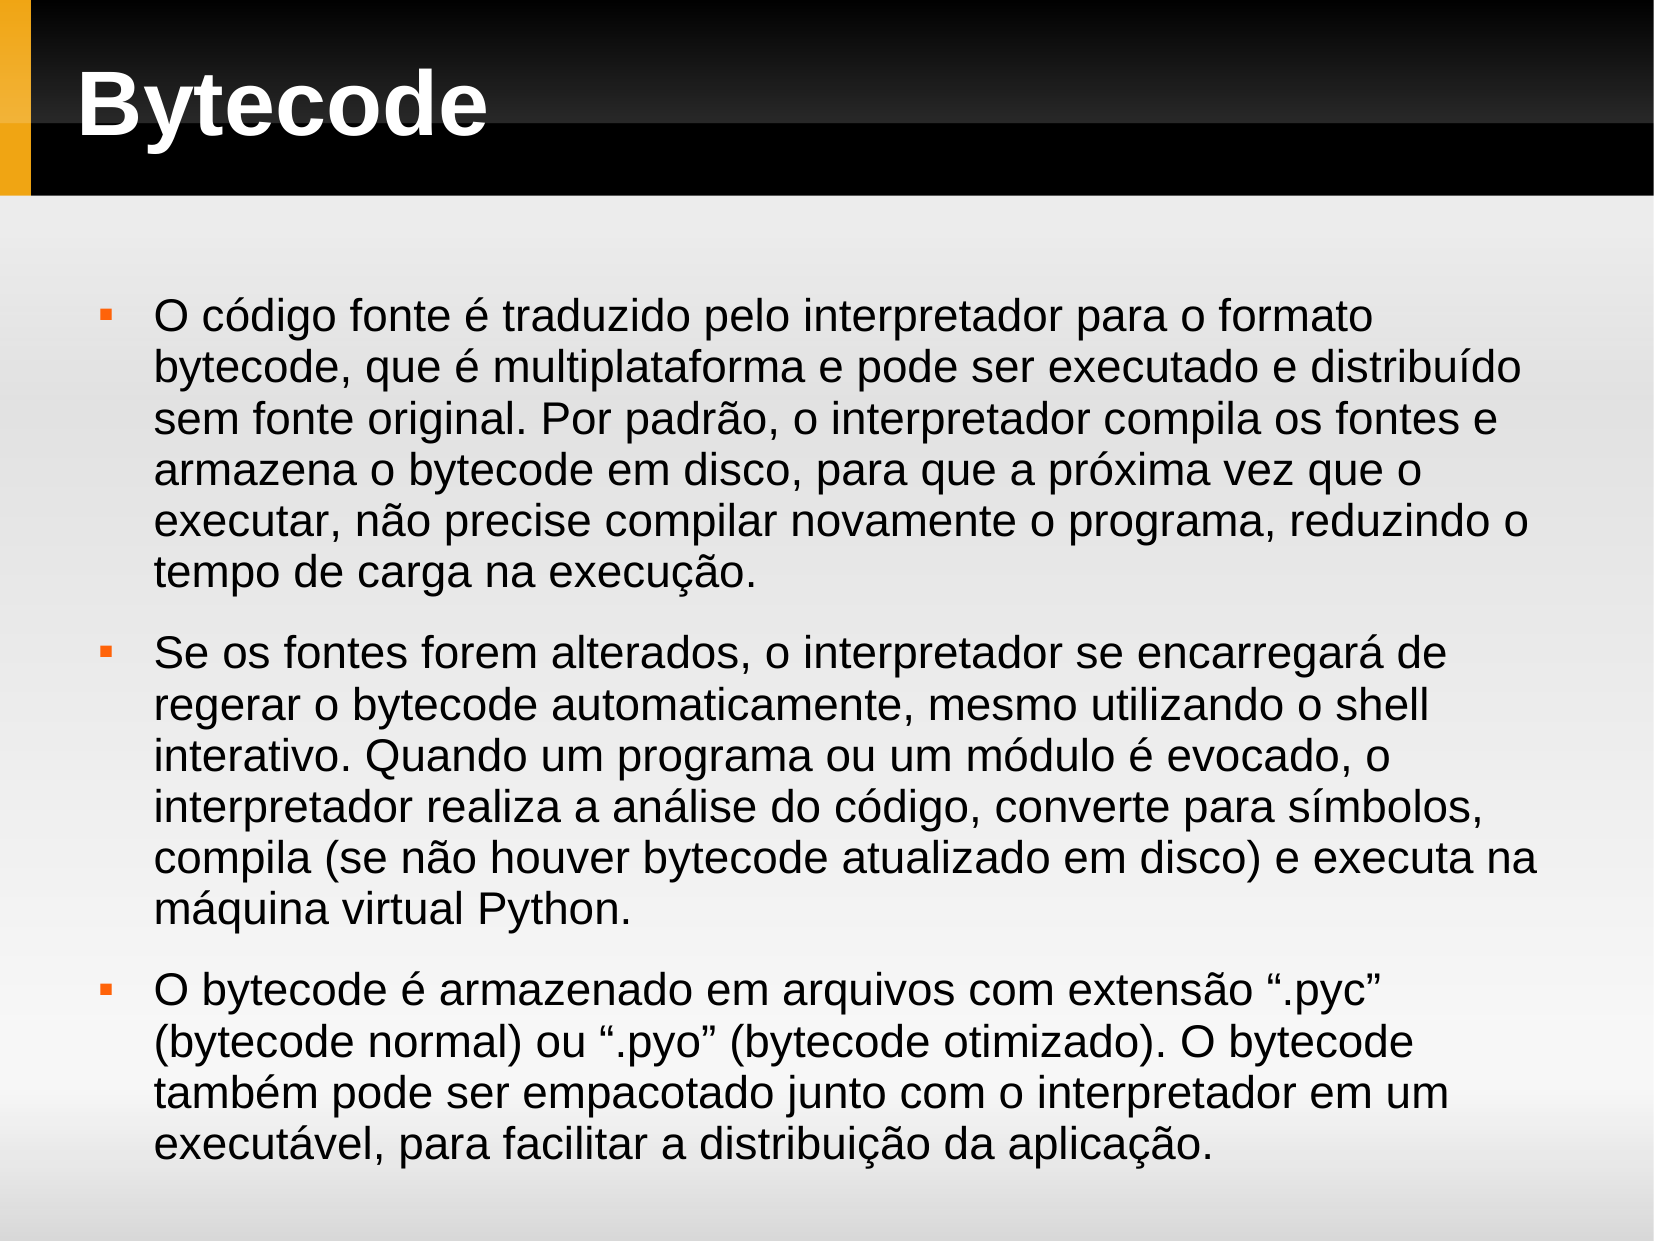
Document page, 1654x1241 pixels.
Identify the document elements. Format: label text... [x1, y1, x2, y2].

picture [0, 0, 1654, 1241]
title Bytecode [76, 7, 1565, 200]
list O código fonte é traduzido pelo interpretador para o formato bytecode, que é multiplataforma e pode ser executado e distribuído sem fonte original. Por padrão, o interpretador compila os fontes e armazena o bytecode em disco, para que a próxima vez que o executar, não precise compilar novamente o programa, reduzindo o tempo de carga na execução. Se os fontes forem alterados, o interpretador se encarregará de regerar o bytecode automaticamente, mesmo utilizando o shell interativo. Quando um programa ou um módulo é evocado, o interpretador realiza a análise do código, converte para símbolos, compila (se não houver bytecode atualizado em disco) e executa na máquina virtual Python. O bytecode é armazenado em arquivos com extensão “.pyc” (bytecode normal) ou “.pyo” (bytecode otimizado). O bytecode também pode ser empacotado junto com o interpretador em um executável, para facilitar a distribuição da aplicação. [82, 290, 1571, 1170]
